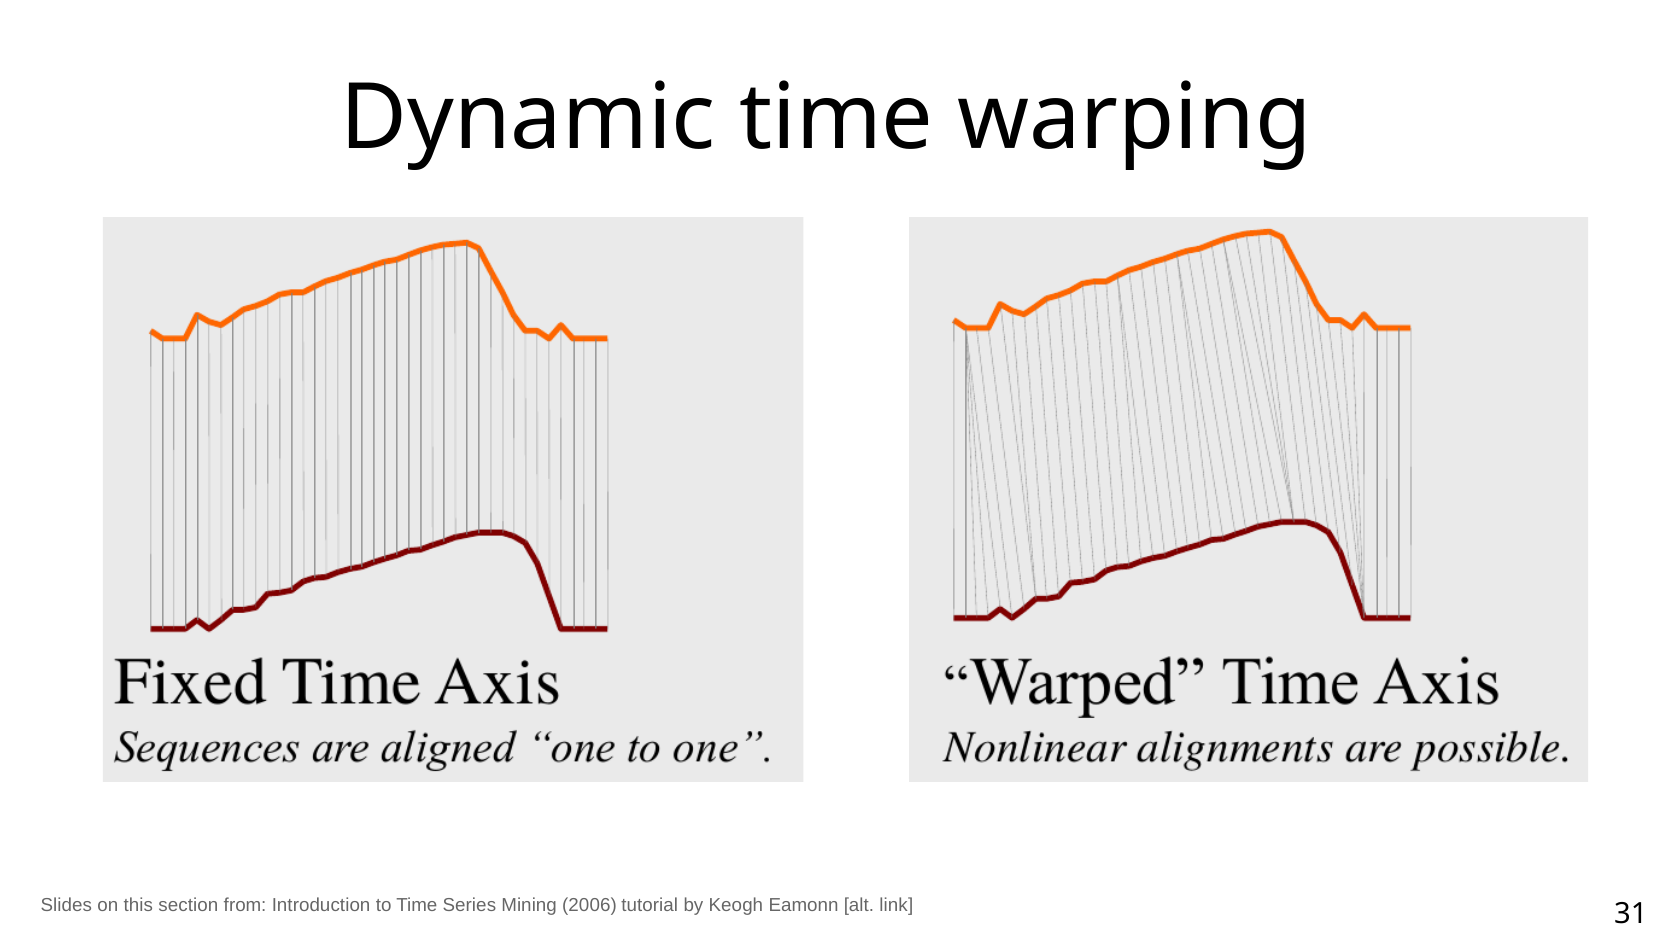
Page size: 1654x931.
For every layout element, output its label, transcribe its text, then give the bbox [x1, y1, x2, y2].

picture [909, 217, 1589, 782]
picture [102, 217, 804, 782]
text_box Slides on this section from: Introduction to Time Series Mining (2006) tutorial by Keogh Eamonn [alt. link] [25, 887, 995, 931]
title Dynamic time warping [82, 1, 1571, 226]
